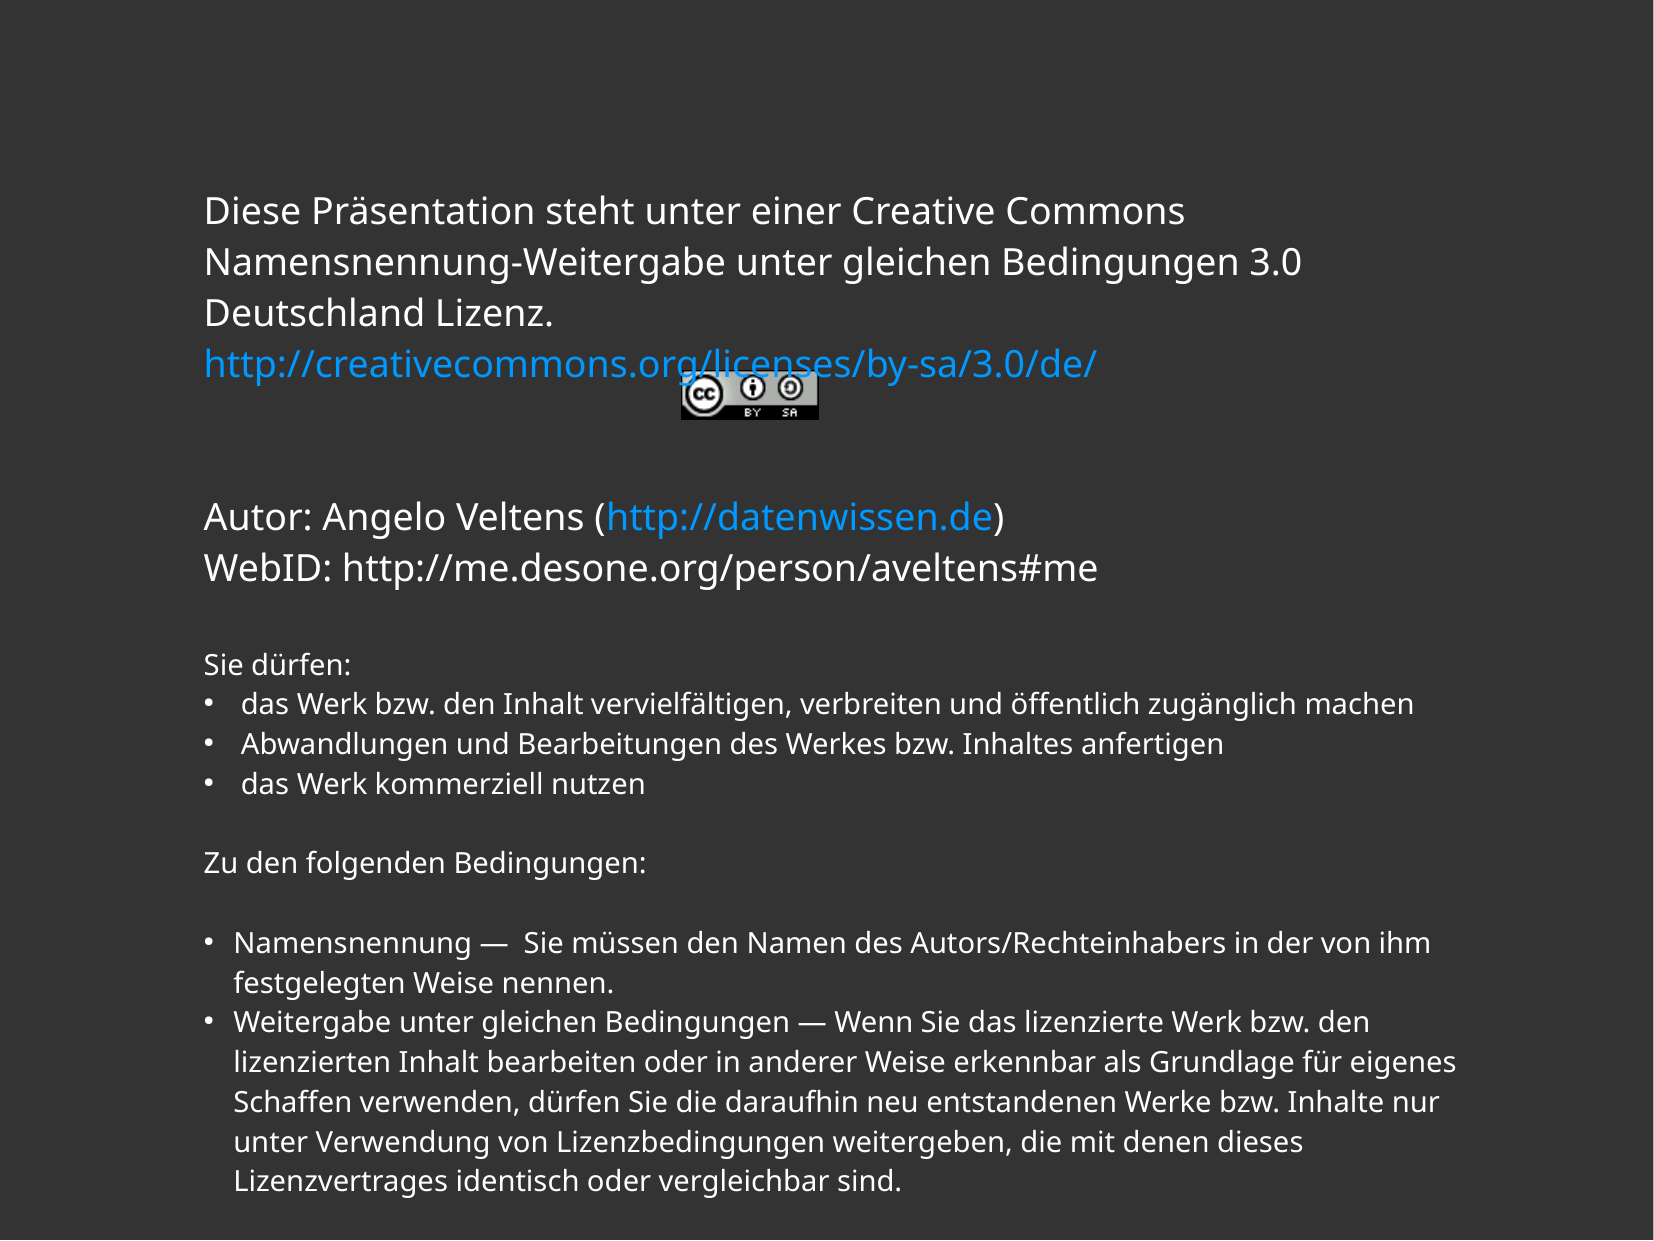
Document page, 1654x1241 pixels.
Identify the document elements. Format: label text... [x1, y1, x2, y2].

text_box Diese Präsentation steht unter einer Creative Commons Namensnennung-Weitergabe unter gleichen Bedingungen 3.0 Deutschland Lizenz. http://creativecommons.org/licenses/by-sa/3.0/de/ Autor: Angelo Veltens (http://datenwissen.de) WebID: http://me.desone.org/person/aveltens#me Sie dürfen: das Werk bzw. den Inhalt vervielfältigen, verbreiten und öffentlich zugänglich machen Abwandlungen und Bearbeitungen des Werkes bzw. Inhaltes anfertigen das Werk kommerziell nutzen Zu den folgenden Bedingungen: Namensnennung — Sie müssen den Namen des Autors/Rechteinhabers in der von ihm festgelegten Weise nennen. Weitergabe unter gleichen Bedingungen — Wenn Sie das lizenzierte Werk bzw. den lizenzierten Inhalt bearbeiten oder in anderer Weise erkennbar als Grundlage für eigenes Schaffen verwenden, dürfen Sie die daraufhin neu entstandenen Werke bzw. Inhalte nur unter Verwendung von Lizenzbedingungen weitergeben, die mit denen dieses Lizenzvertrages identisch oder vergleichbar sind. [188, 177, 1489, 1030]
